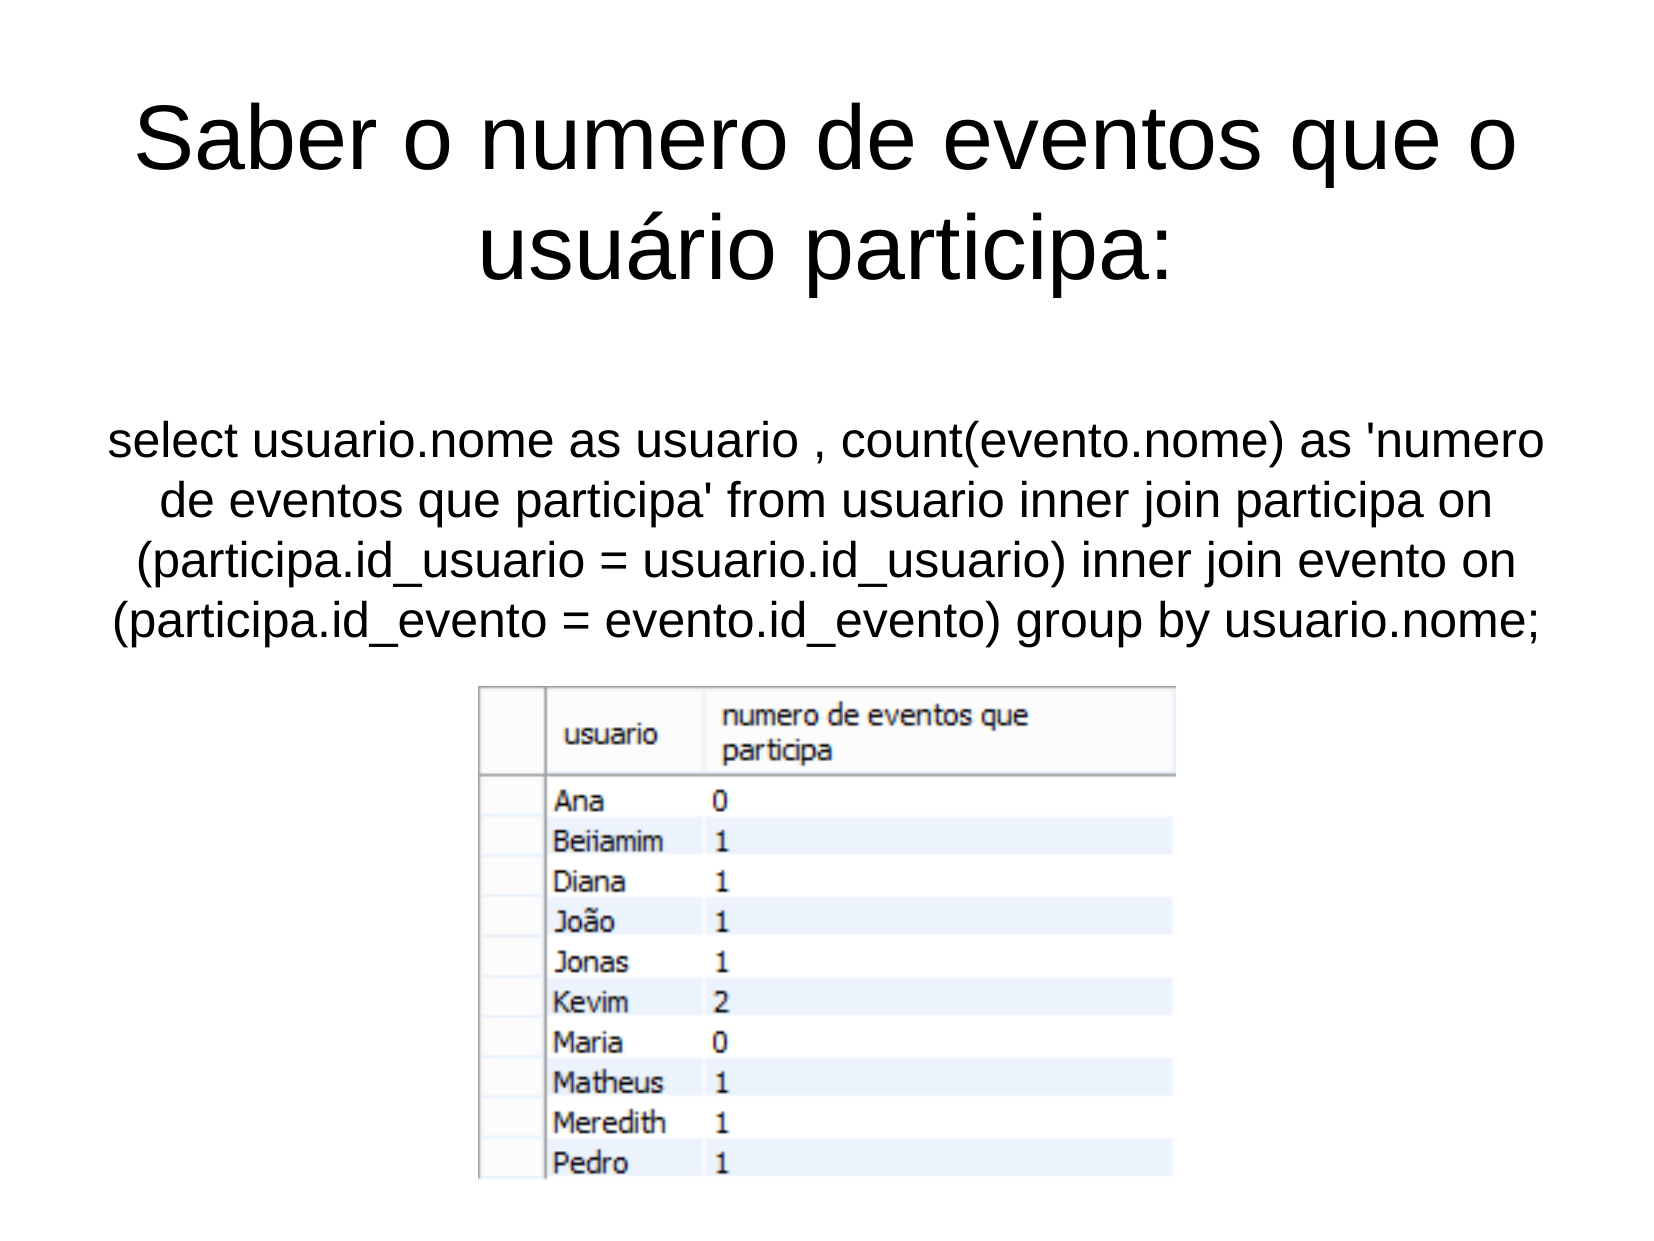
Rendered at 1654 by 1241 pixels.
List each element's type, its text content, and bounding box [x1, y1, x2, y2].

picture [478, 686, 1176, 1193]
title Saber o numero de eventos que o usuário participa: select usuario.nome as usuario , count(evento.nome) as 'numero de eventos que participa' from usuario inner join participa on (participa.id_usuario = usuario.id_usuario) inner join evento on (participa.id_evento = evento.id_evento) group by usuario.nome; [82, 47, 1571, 1159]
